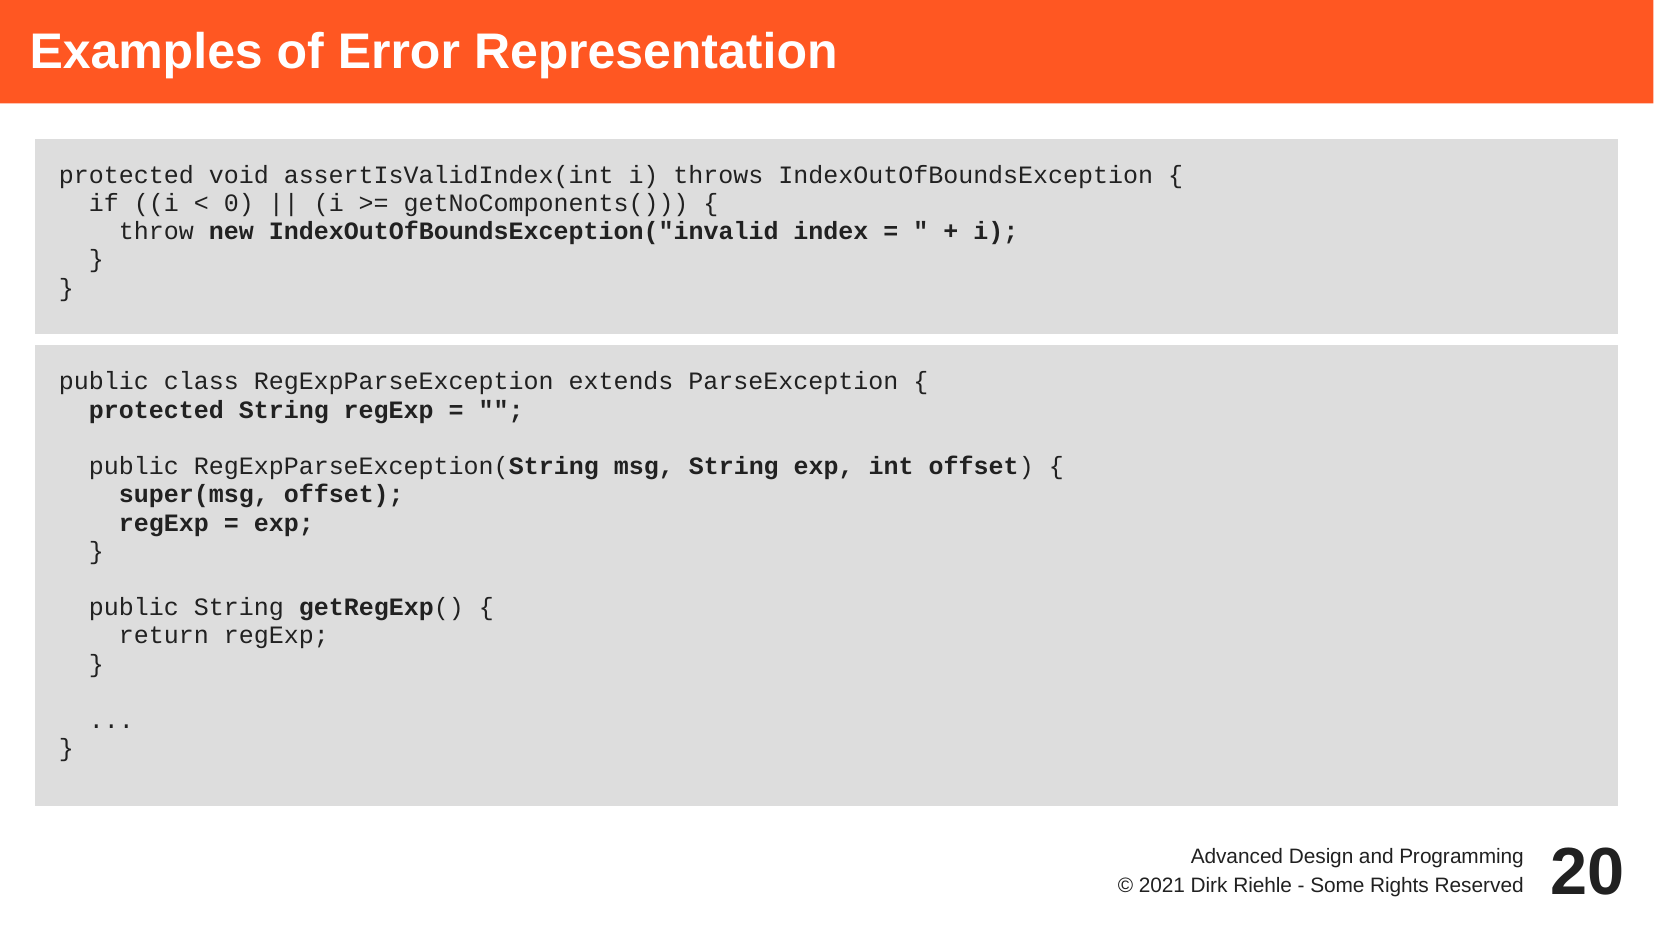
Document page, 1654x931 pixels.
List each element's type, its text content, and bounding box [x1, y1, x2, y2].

list protected void assertIsValidIndex(int i) throws IndexOutOfBoundsException { if ((i < 0) || (i >= getNoComponents())) { throw new IndexOutOfBoundsException("invalid index = " + i); } } [29, 132, 1625, 334]
title Examples of Error Representation [0, 0, 1654, 104]
list public class RegExpParseException extends ParseException { protected String regExp = ""; public RegExpParseException(String msg, String exp, int offset) { super(msg, offset); regExp = exp; } public String getRegExp() { return regExp; } ... } [29, 339, 1625, 813]
